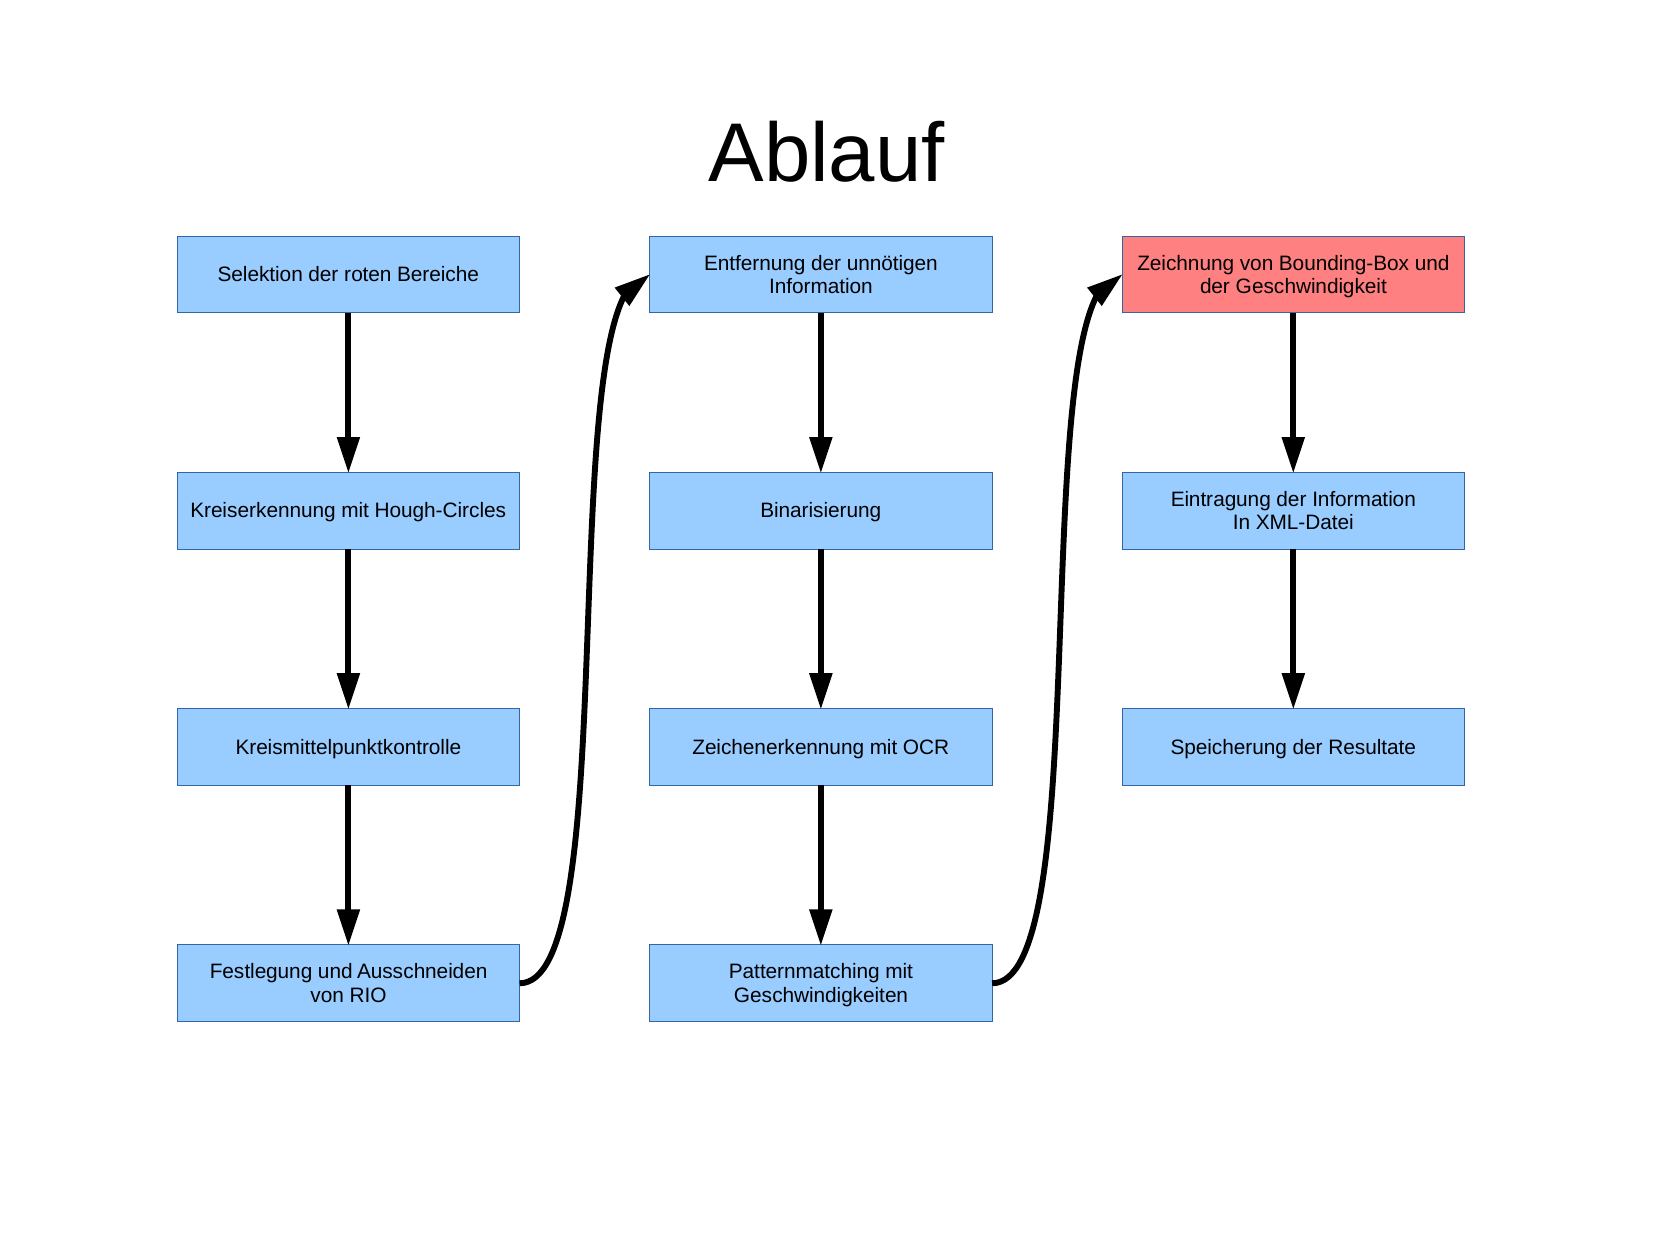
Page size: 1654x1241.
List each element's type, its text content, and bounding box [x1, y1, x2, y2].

text_box Speicherung der Resultate [1122, 708, 1465, 786]
text_box Kreismittelpunktkontrolle [177, 708, 520, 786]
text_box Selektion der roten Bereiche [177, 236, 520, 313]
title Ablauf [82, 49, 1571, 257]
text_box Patternmatching mit Geschwindigkeiten [649, 944, 993, 1022]
text_box Entfernung der unnötigen Information [649, 236, 993, 313]
text_box Eintragung der Information In XML-Datei [1122, 472, 1465, 550]
text_box Kreiserkennung mit Hough-Circles [177, 472, 520, 550]
text_box Zeichenerkennung mit OCR [649, 708, 993, 786]
text_box Festlegung und Ausschneiden von RIO [177, 944, 520, 1022]
text_box Binarisierung [649, 472, 993, 550]
text_box Zeichnung von Bounding-Box und der Geschwindigkeit [1122, 236, 1465, 313]
